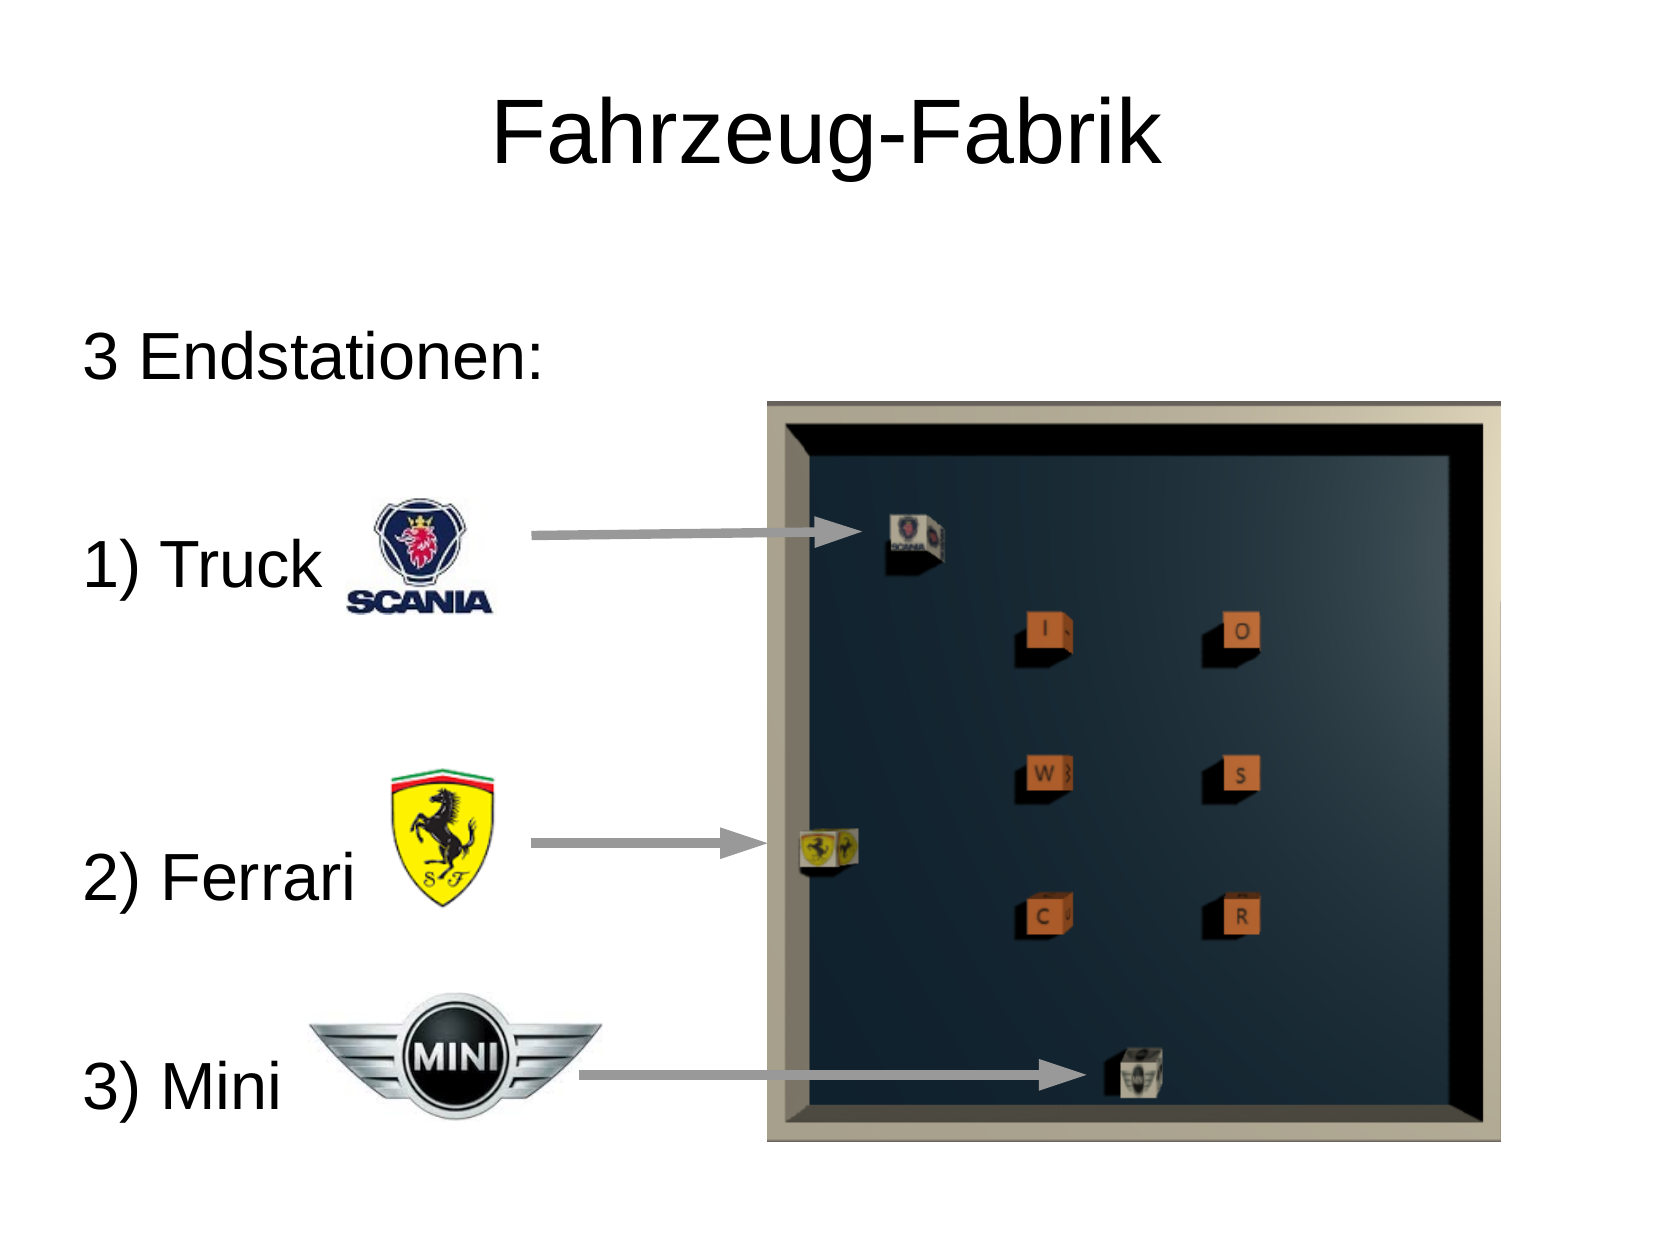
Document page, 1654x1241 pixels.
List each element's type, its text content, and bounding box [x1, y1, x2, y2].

picture [767, 401, 1501, 1143]
picture [307, 992, 603, 1123]
list 3 Endstationen: 1) Truck 2) Ferrari 3) Mini [82, 214, 1571, 1228]
picture [389, 767, 497, 910]
title Fahrzeug-Fabrik [82, 49, 1571, 214]
picture [345, 497, 497, 615]
